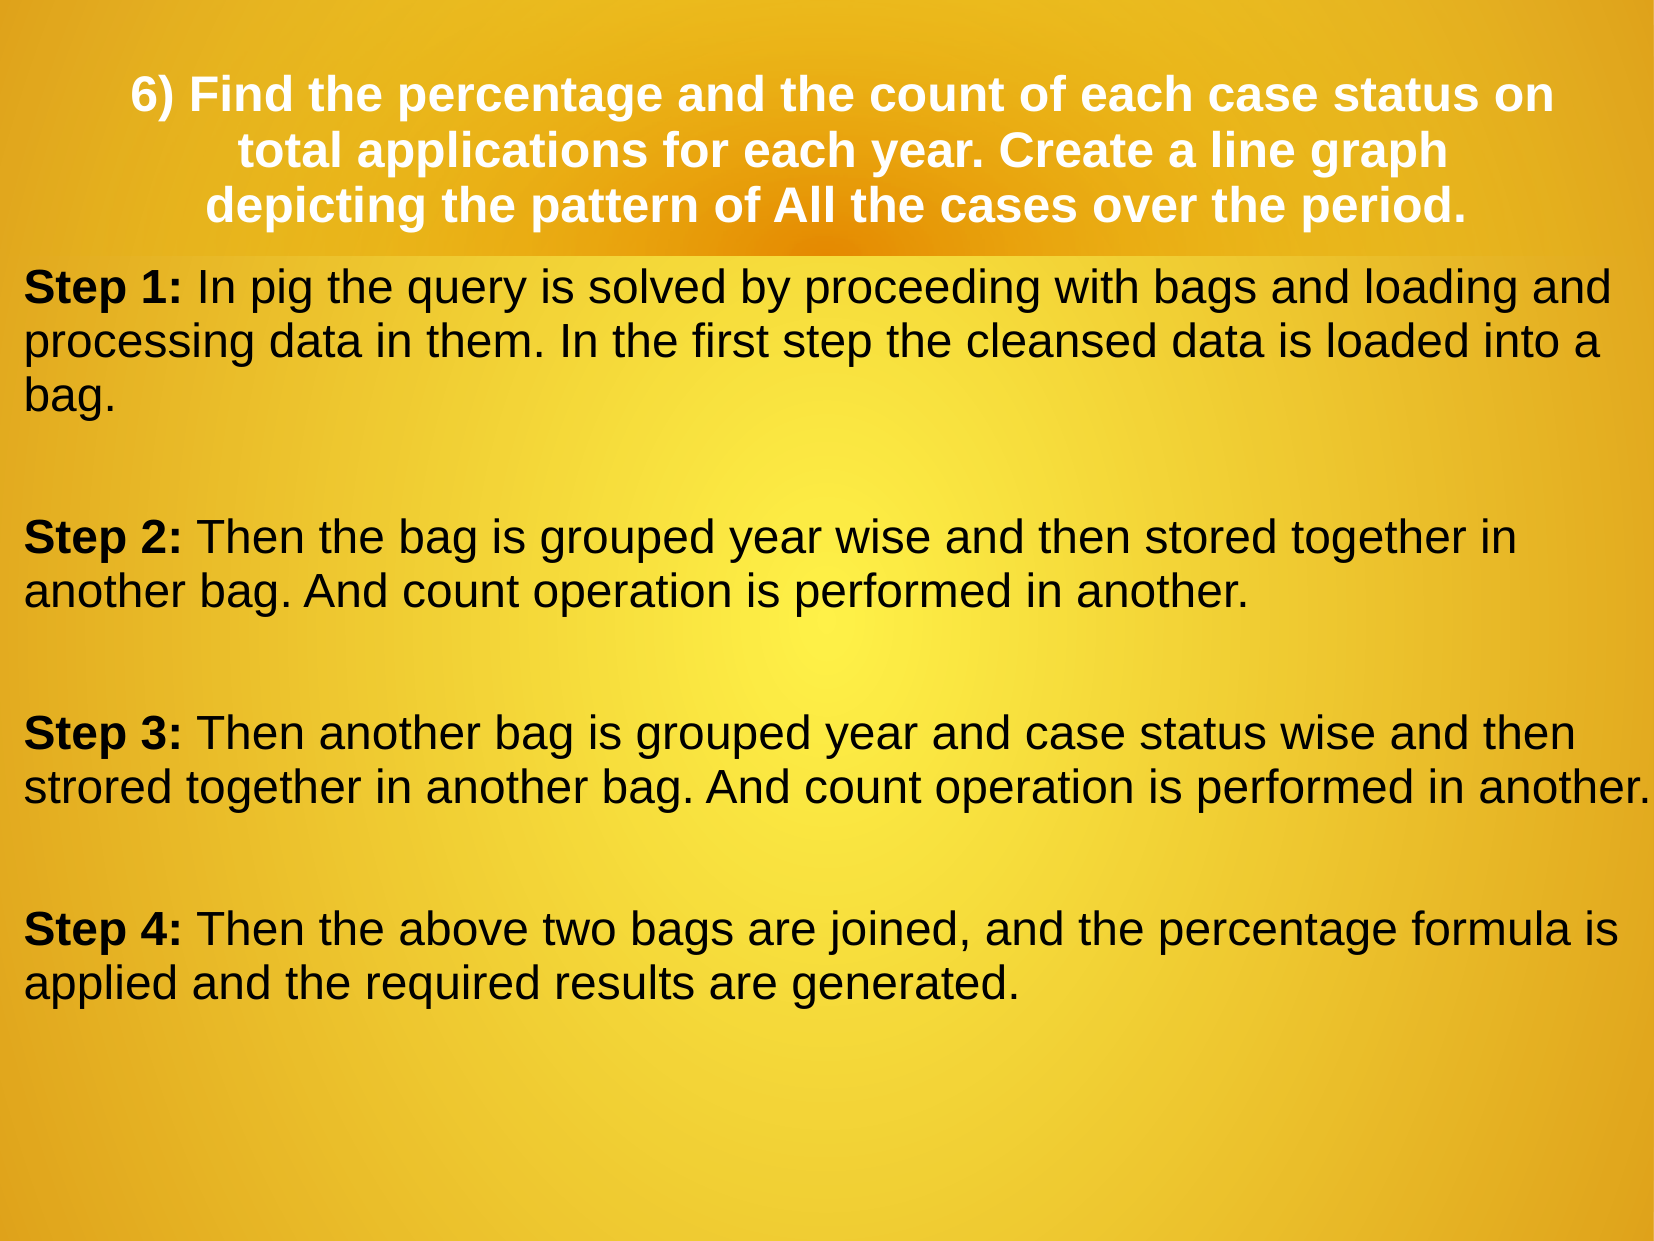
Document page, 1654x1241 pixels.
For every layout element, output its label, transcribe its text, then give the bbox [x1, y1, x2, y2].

title 6) Find the percentage and the count of each case status on total applications for each year. Create a line graph depicting the pattern of All the cases over the period. [82, 47, 1571, 252]
list Step 1: In pig the query is solved by proceeding with bags and loading and processing data in them. In the first step the cleansed data is loaded into a bag. Step 2: Then the bag is grouped year wise and then stored together in another bag. And count operation is performed in another. Step 3: Then another bag is grouped year and case status wise and then strored together in another bag. And count operation is performed in another. Step 4: Then the above two bags are joined, and the percentage formula is applied and the required results are generated. [23, 259, 1654, 1157]
